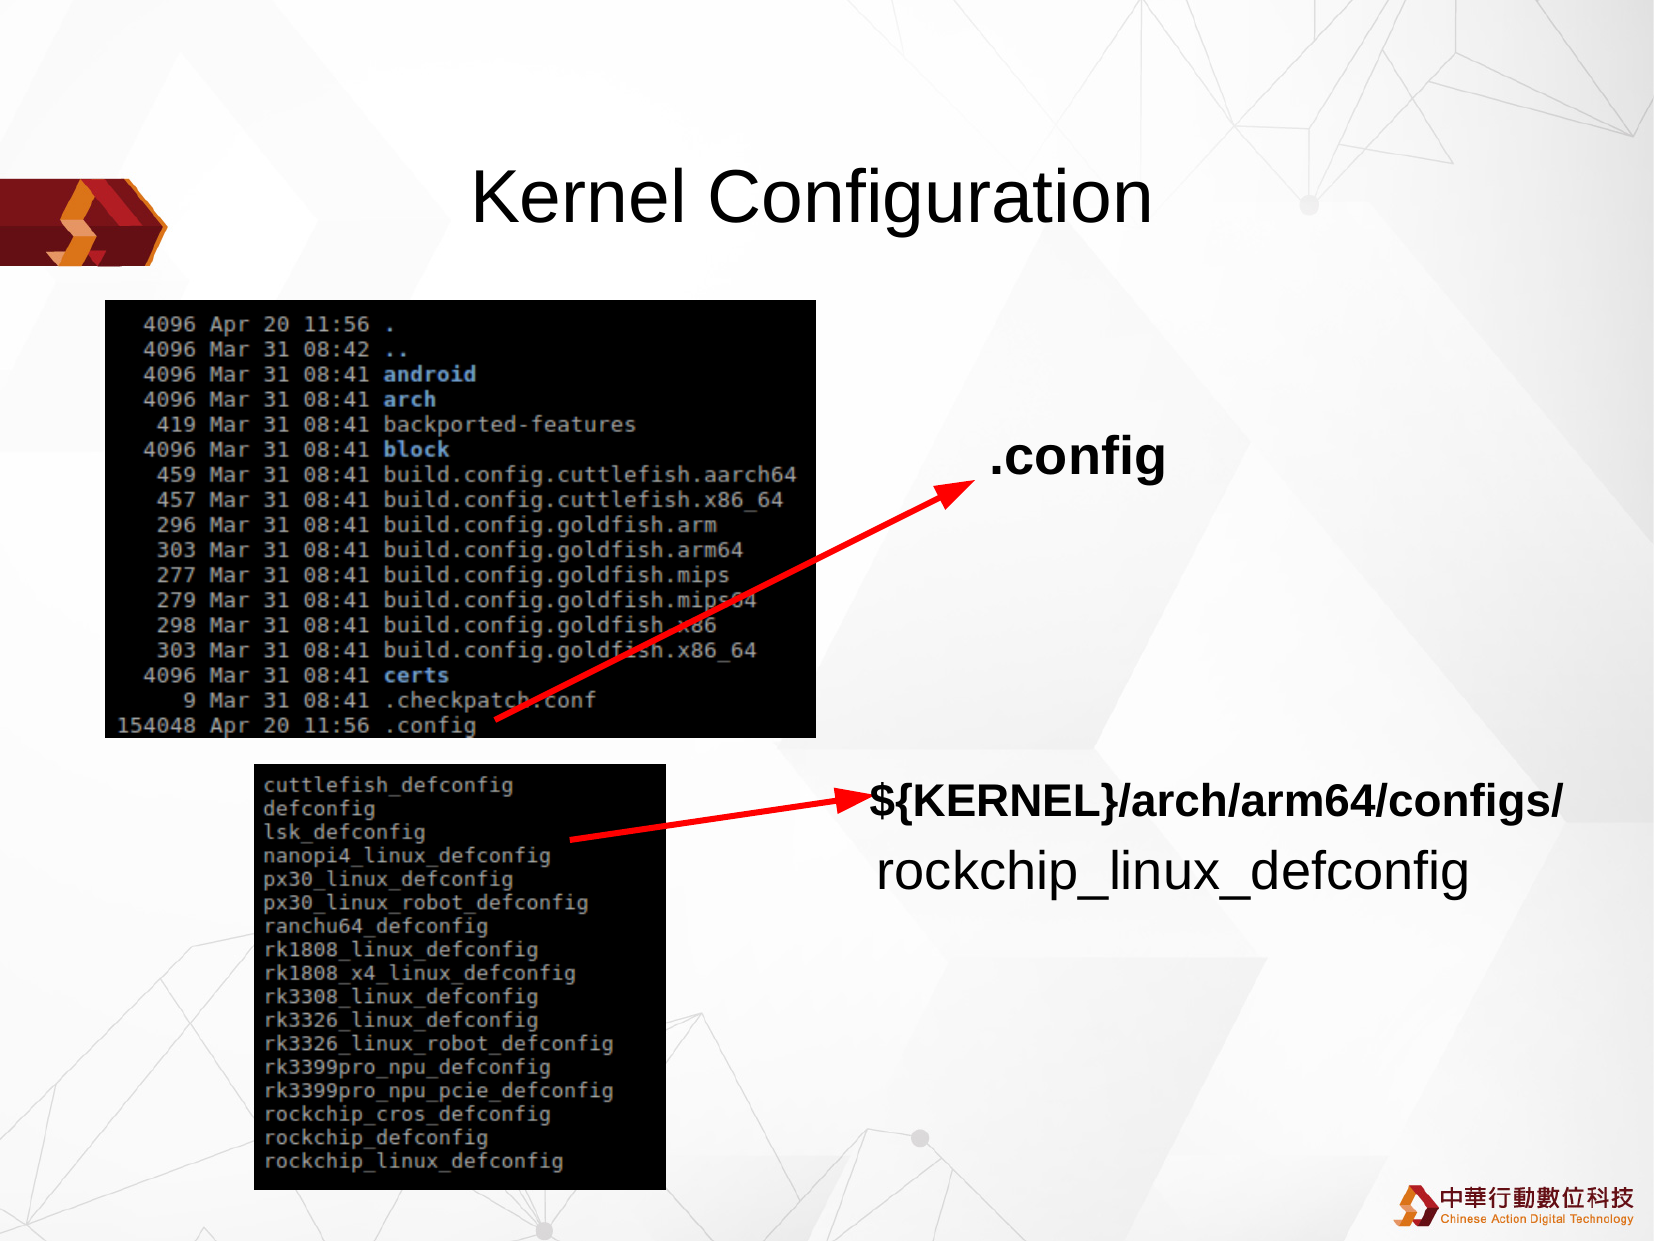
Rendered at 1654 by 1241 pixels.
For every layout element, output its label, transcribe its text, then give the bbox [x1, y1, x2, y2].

picture [0, 0, 1654, 1241]
title Kernel Configuration [118, 112, 1506, 281]
text_box ${KERNEL}/arch/arm64/configs/ [854, 767, 1654, 835]
text_box rockchip_linux_defconfig [861, 835, 1627, 924]
text_box .config [975, 418, 1201, 496]
